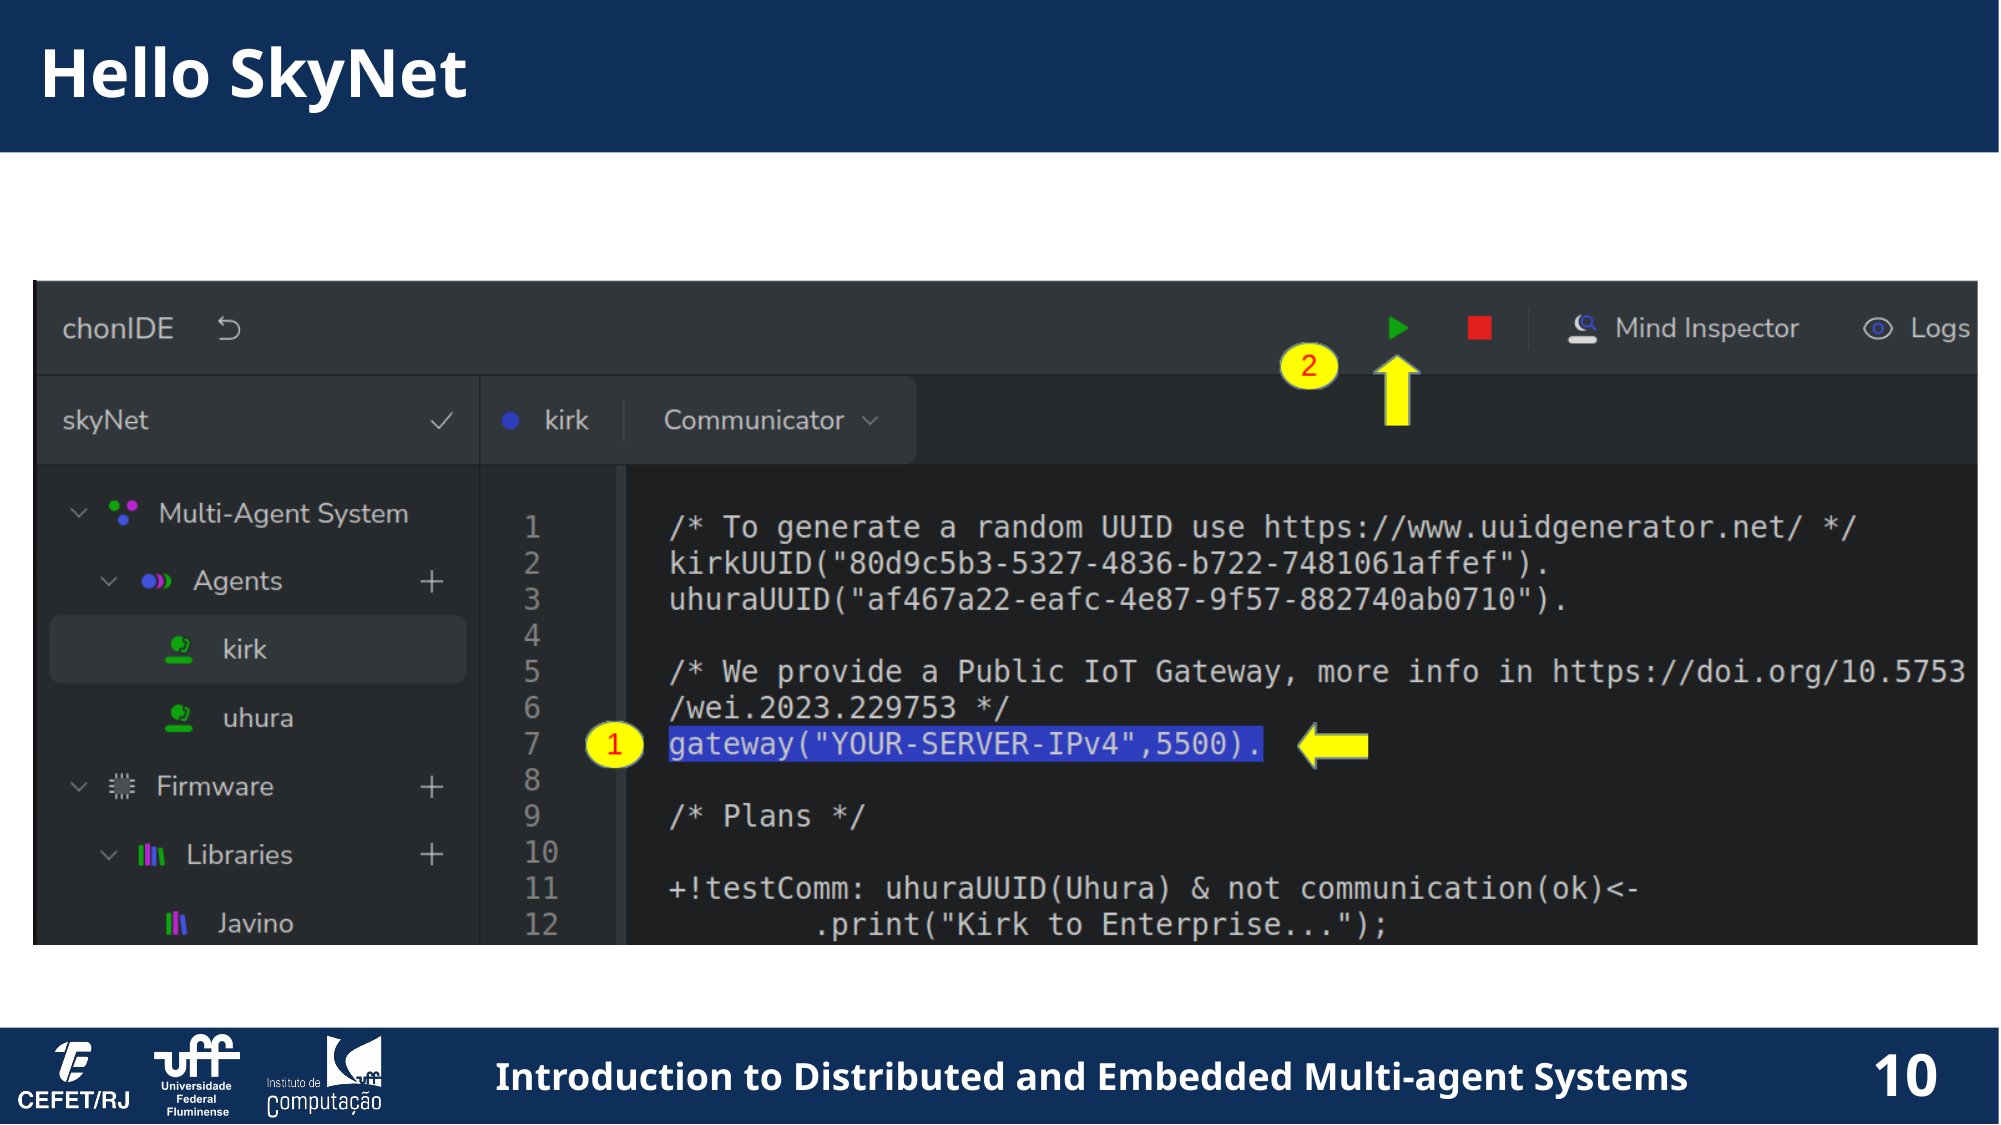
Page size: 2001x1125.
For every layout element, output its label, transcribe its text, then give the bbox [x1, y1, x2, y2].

text_box Hello SkyNet [25, 23, 1999, 119]
picture [153, 1033, 241, 1121]
picture [265, 1033, 383, 1118]
picture [18, 1021, 129, 1125]
picture [33, 280, 1978, 945]
